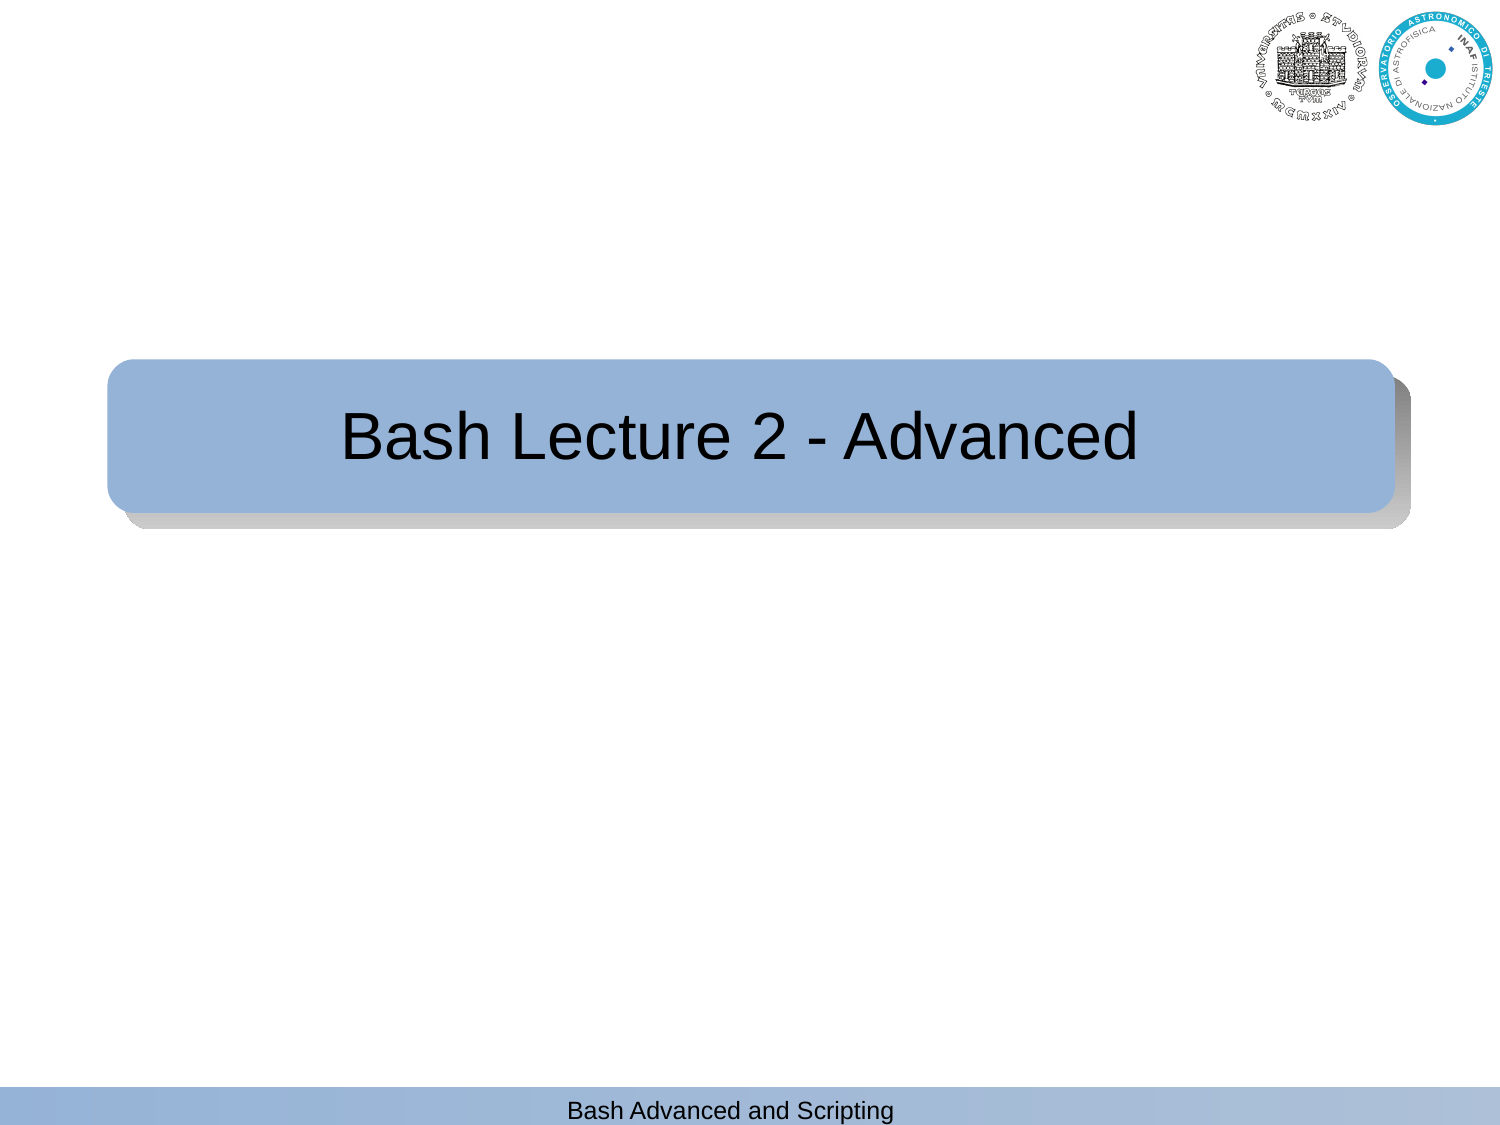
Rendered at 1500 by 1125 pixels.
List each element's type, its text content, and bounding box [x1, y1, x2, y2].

picture [1252, 0, 1500, 149]
text_box Bash Lecture 2 - Advanced [112, 373, 1388, 492]
